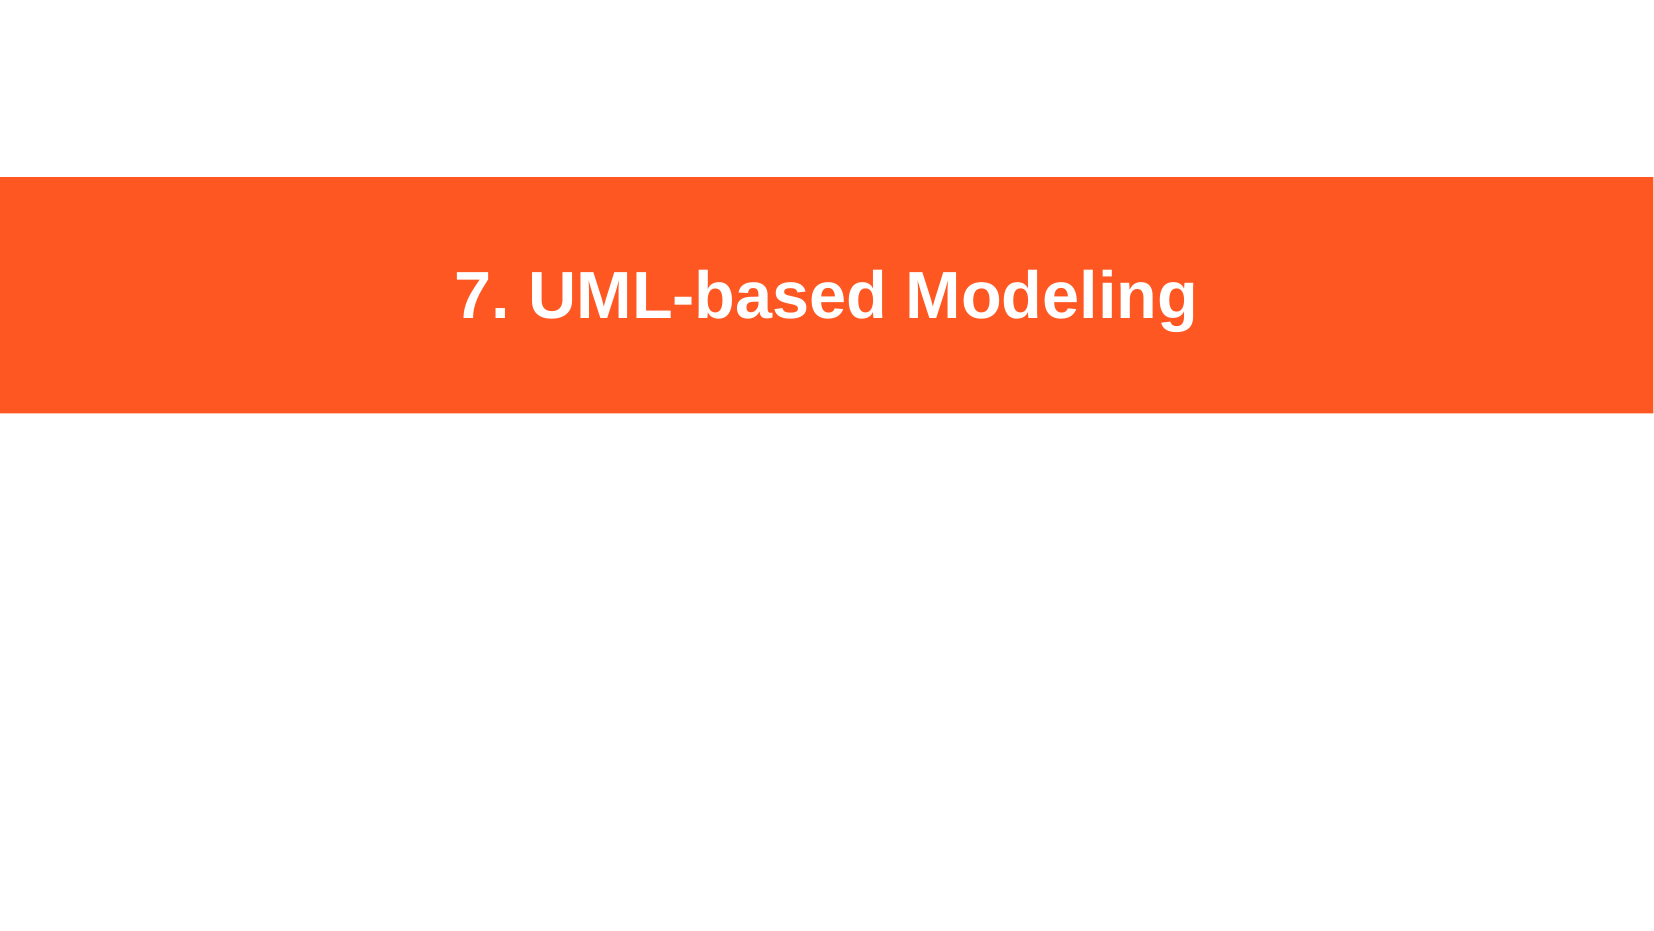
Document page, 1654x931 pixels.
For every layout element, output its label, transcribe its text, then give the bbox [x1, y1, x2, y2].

title 7. UML-based Modeling [0, 177, 1654, 414]
